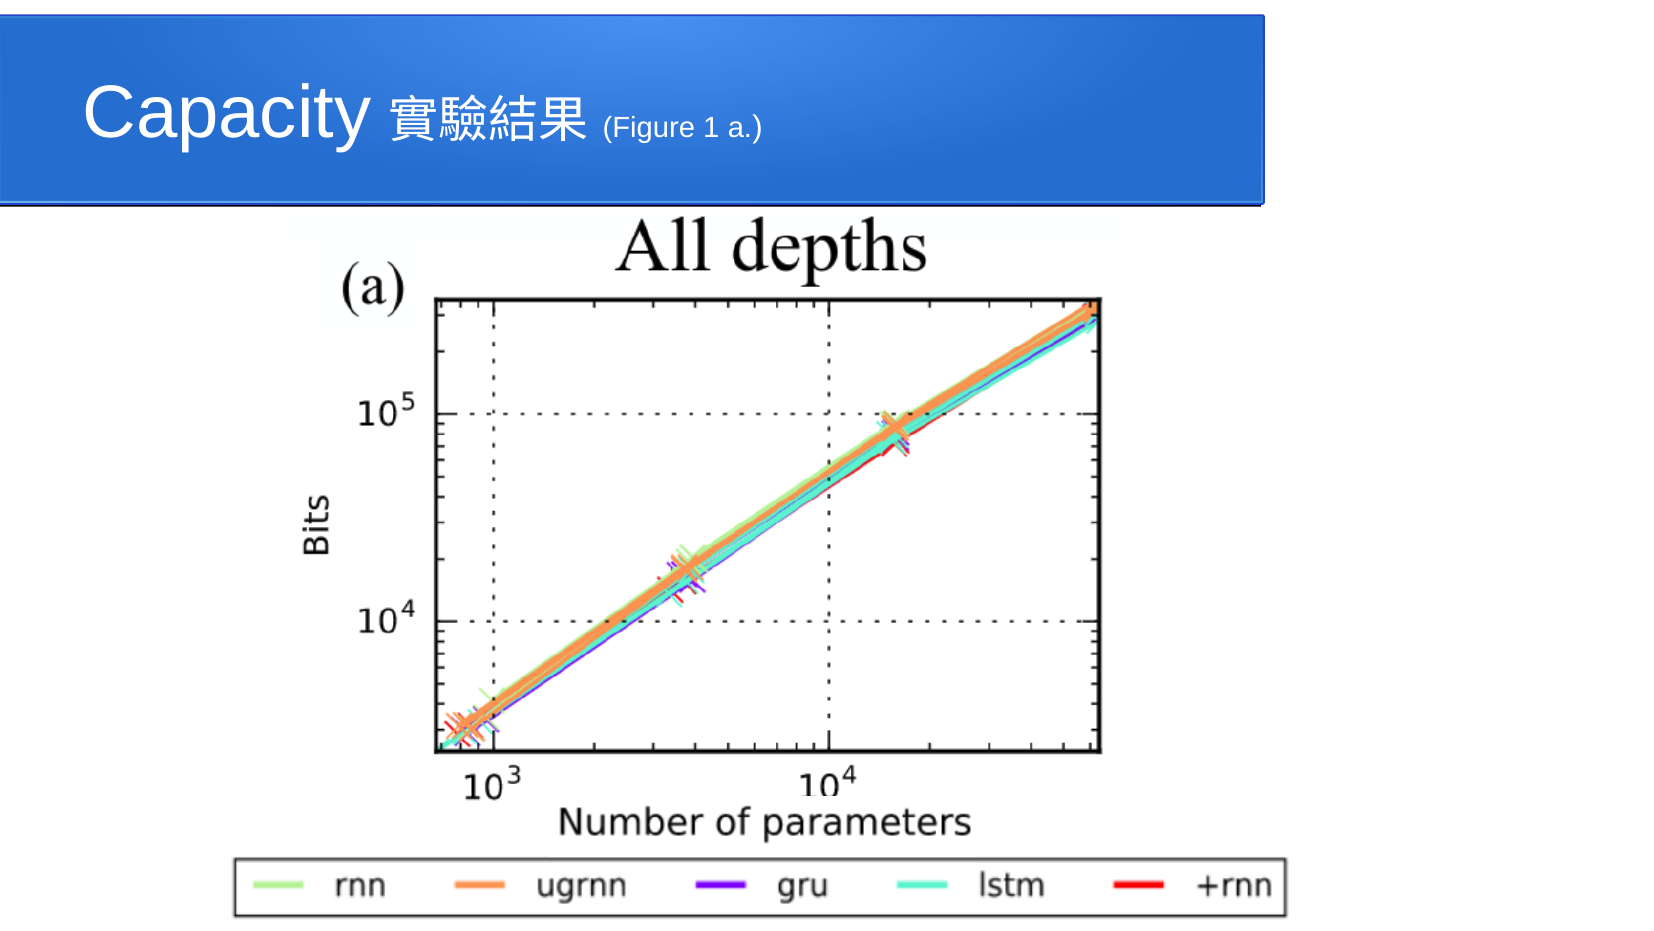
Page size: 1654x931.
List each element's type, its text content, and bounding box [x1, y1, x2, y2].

title Capacity實驗結果(Figure 1 a.) [82, 35, 1235, 189]
picture [224, 214, 1295, 931]
